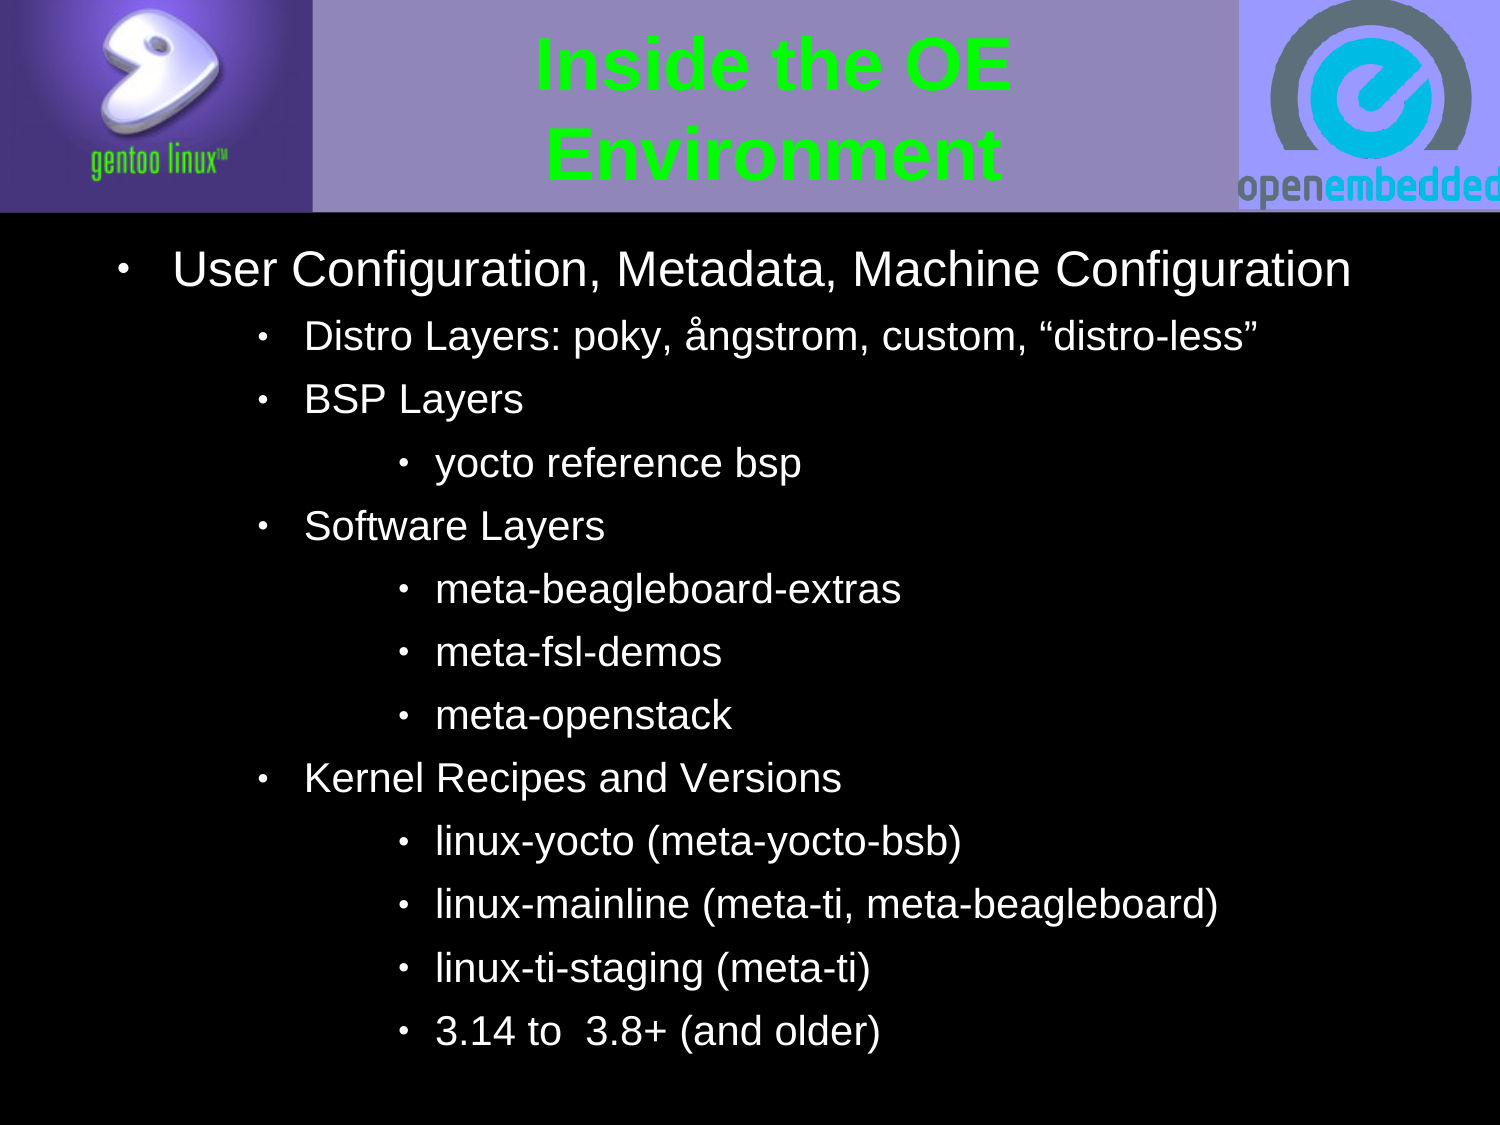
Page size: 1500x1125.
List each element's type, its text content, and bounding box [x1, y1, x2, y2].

list User Configuration, Metadata, Machine Configuration Distro Layers: poky, ångstrom, custom, “distro-less” BSP Layers yocto reference bsp Software Layers meta-beagleboard-extras meta-fsl-demos meta-openstack Kernel Recipes and Versions linux-yocto (meta-yocto-bsb) linux-mainline (meta-ti, meta-beagleboard) linux-ti-staging (meta-ti) 3.14 to 3.8+ (and older) [60, 238, 1441, 1072]
picture [0, 0, 302, 184]
picture [1238, 0, 1500, 210]
title Inside the OE Environment [319, 12, 1230, 201]
